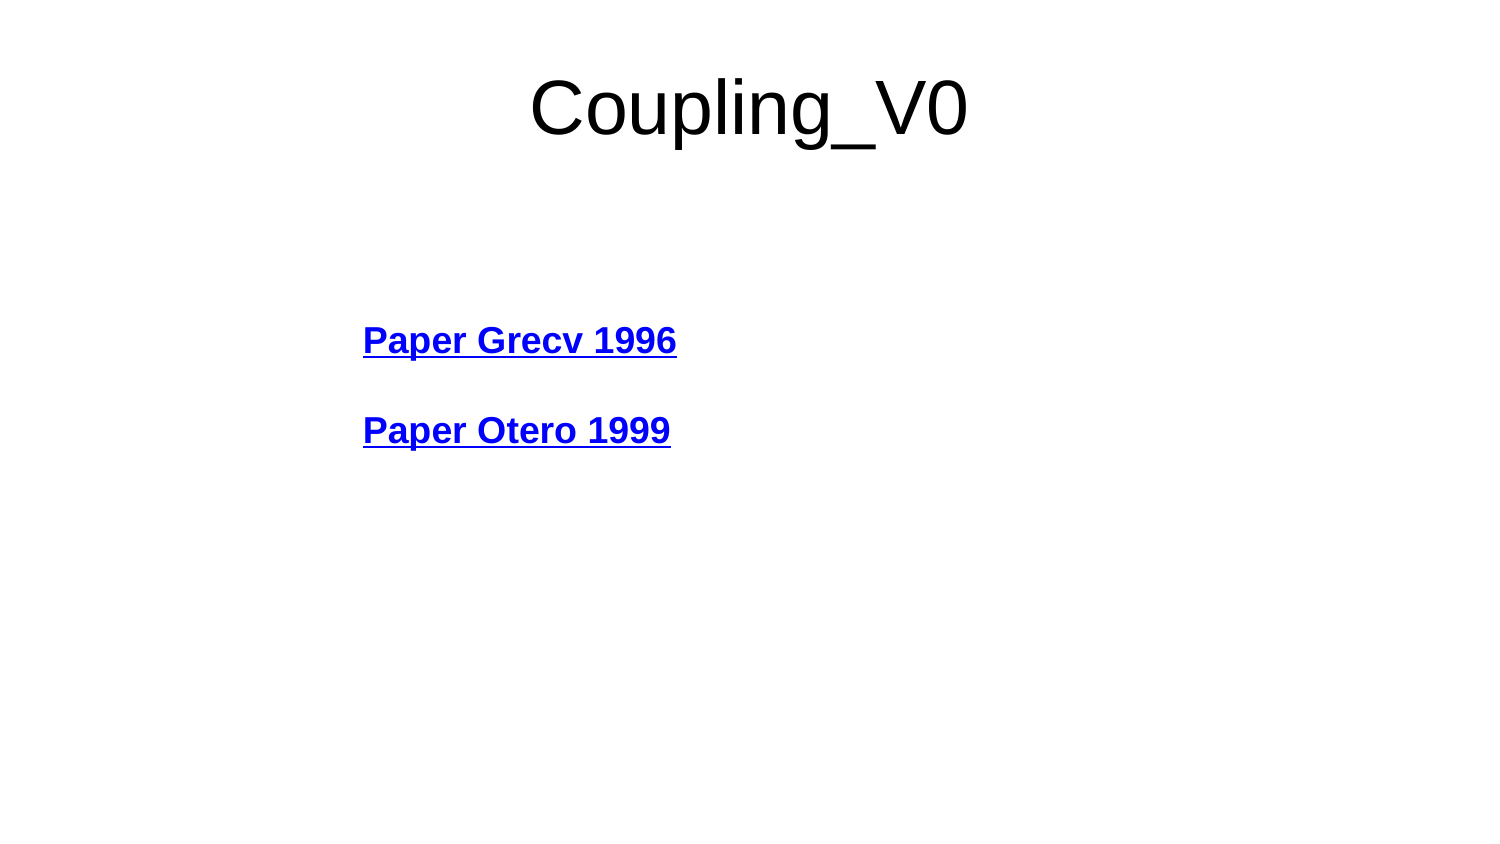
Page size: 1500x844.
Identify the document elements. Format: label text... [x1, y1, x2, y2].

text_box Coupling_V0 [74, 33, 1425, 175]
text_box Paper Grecv 1996 Paper Otero 1999 [348, 301, 1038, 466]
